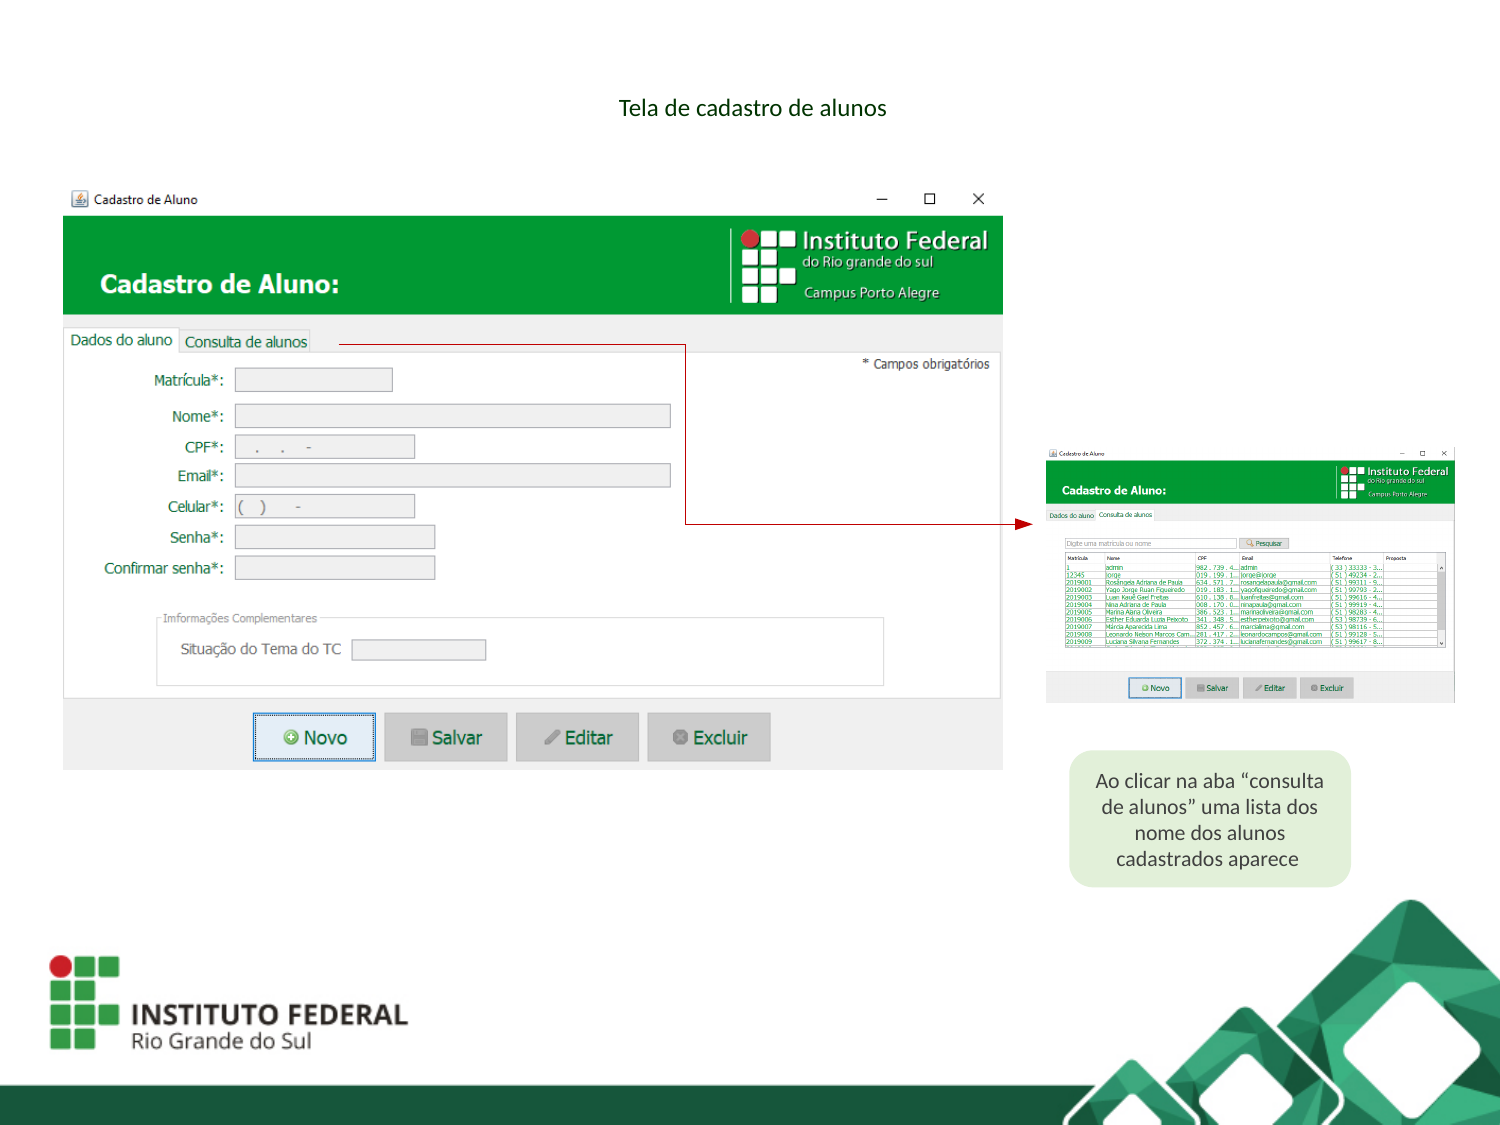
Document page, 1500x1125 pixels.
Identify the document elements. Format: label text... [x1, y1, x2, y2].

picture [63, 185, 1003, 770]
text_box Tela de cadastro de alunos [604, 84, 903, 129]
picture [1046, 448, 1455, 703]
text_box Ao clicar na aba “consulta de alunos” uma lista dos nome dos alunos cadastrados aparece [1070, 751, 1351, 887]
